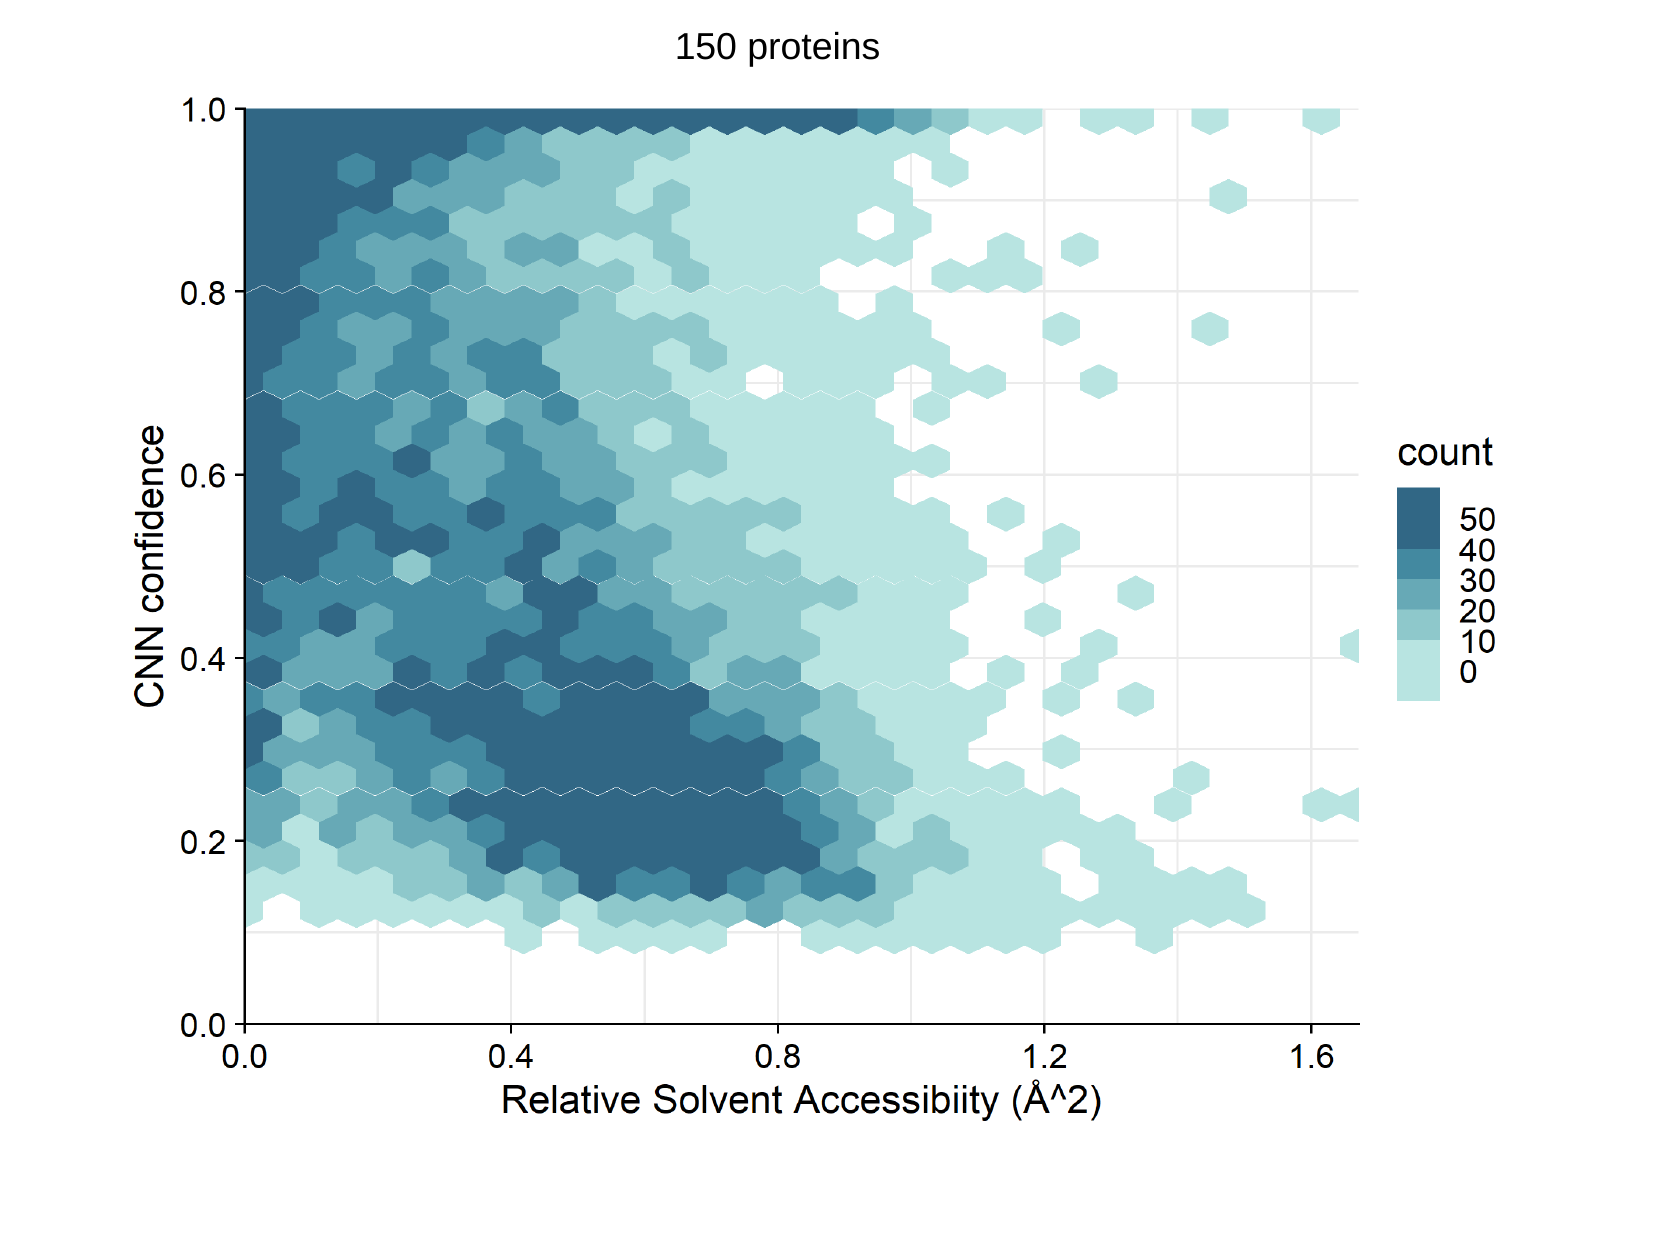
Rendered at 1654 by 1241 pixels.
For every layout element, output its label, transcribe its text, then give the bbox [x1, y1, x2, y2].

picture [114, 89, 1516, 1141]
text_box 150 proteins [660, 18, 1021, 76]
